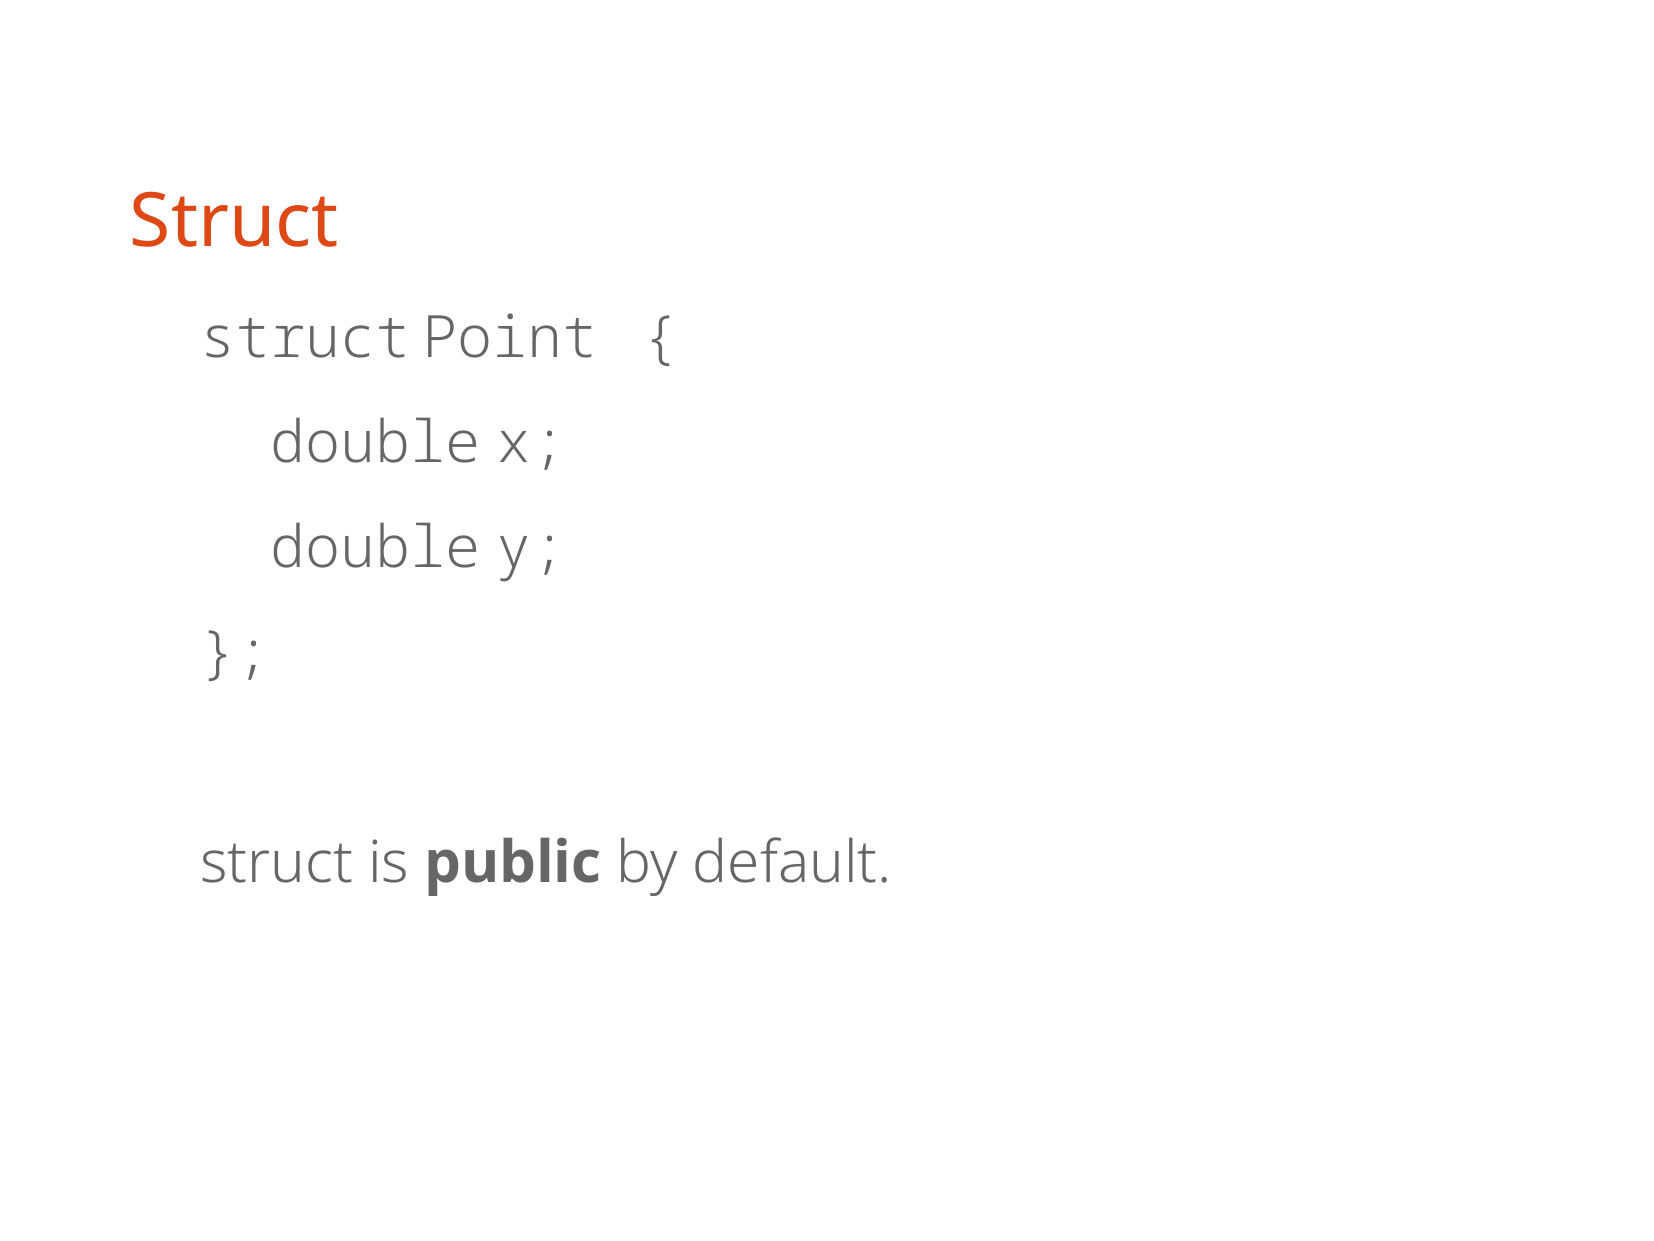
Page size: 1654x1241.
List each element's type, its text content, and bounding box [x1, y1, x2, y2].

title Struct [129, 153, 1518, 281]
list struct Point { double x; double y; }; struct is public by default. [129, 295, 1518, 1010]
